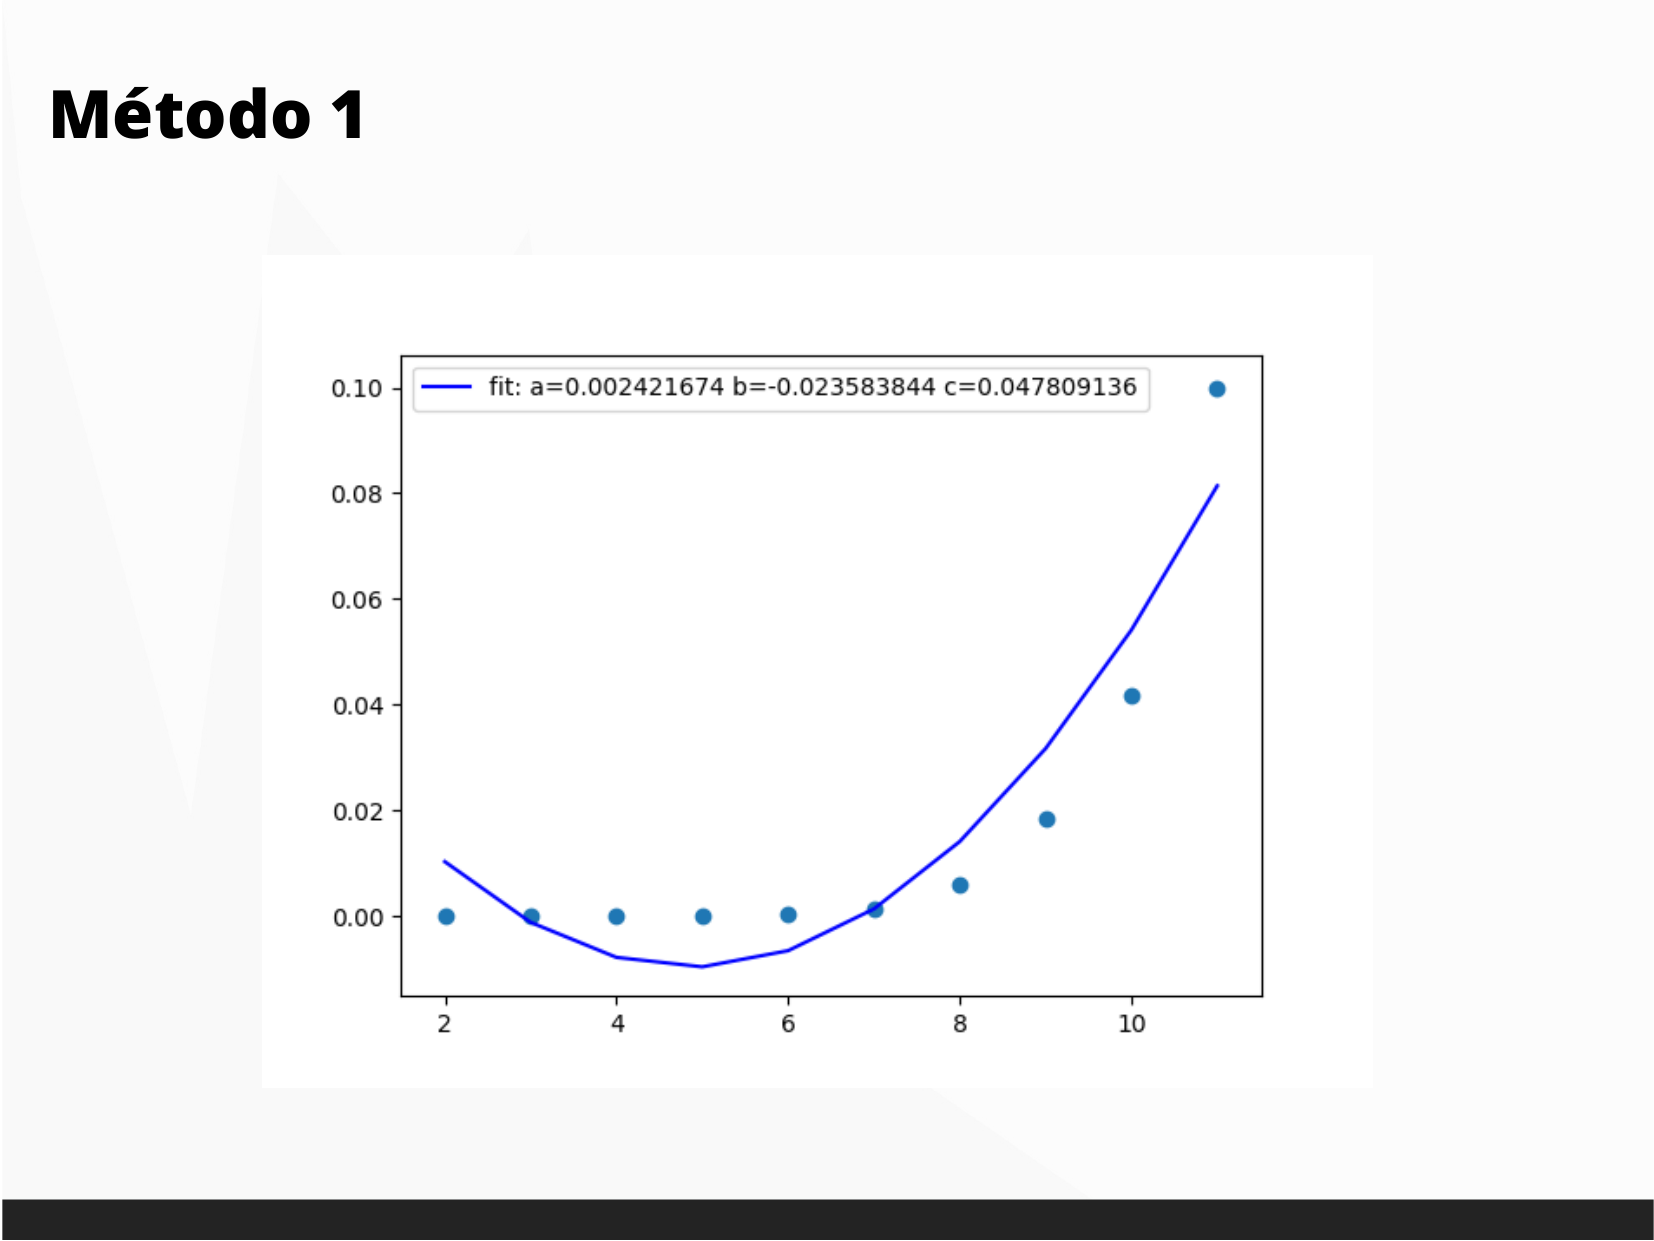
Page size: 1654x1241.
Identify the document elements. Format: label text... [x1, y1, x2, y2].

title Método 1 [48, 37, 1537, 188]
picture [2, 0, 1654, 1241]
